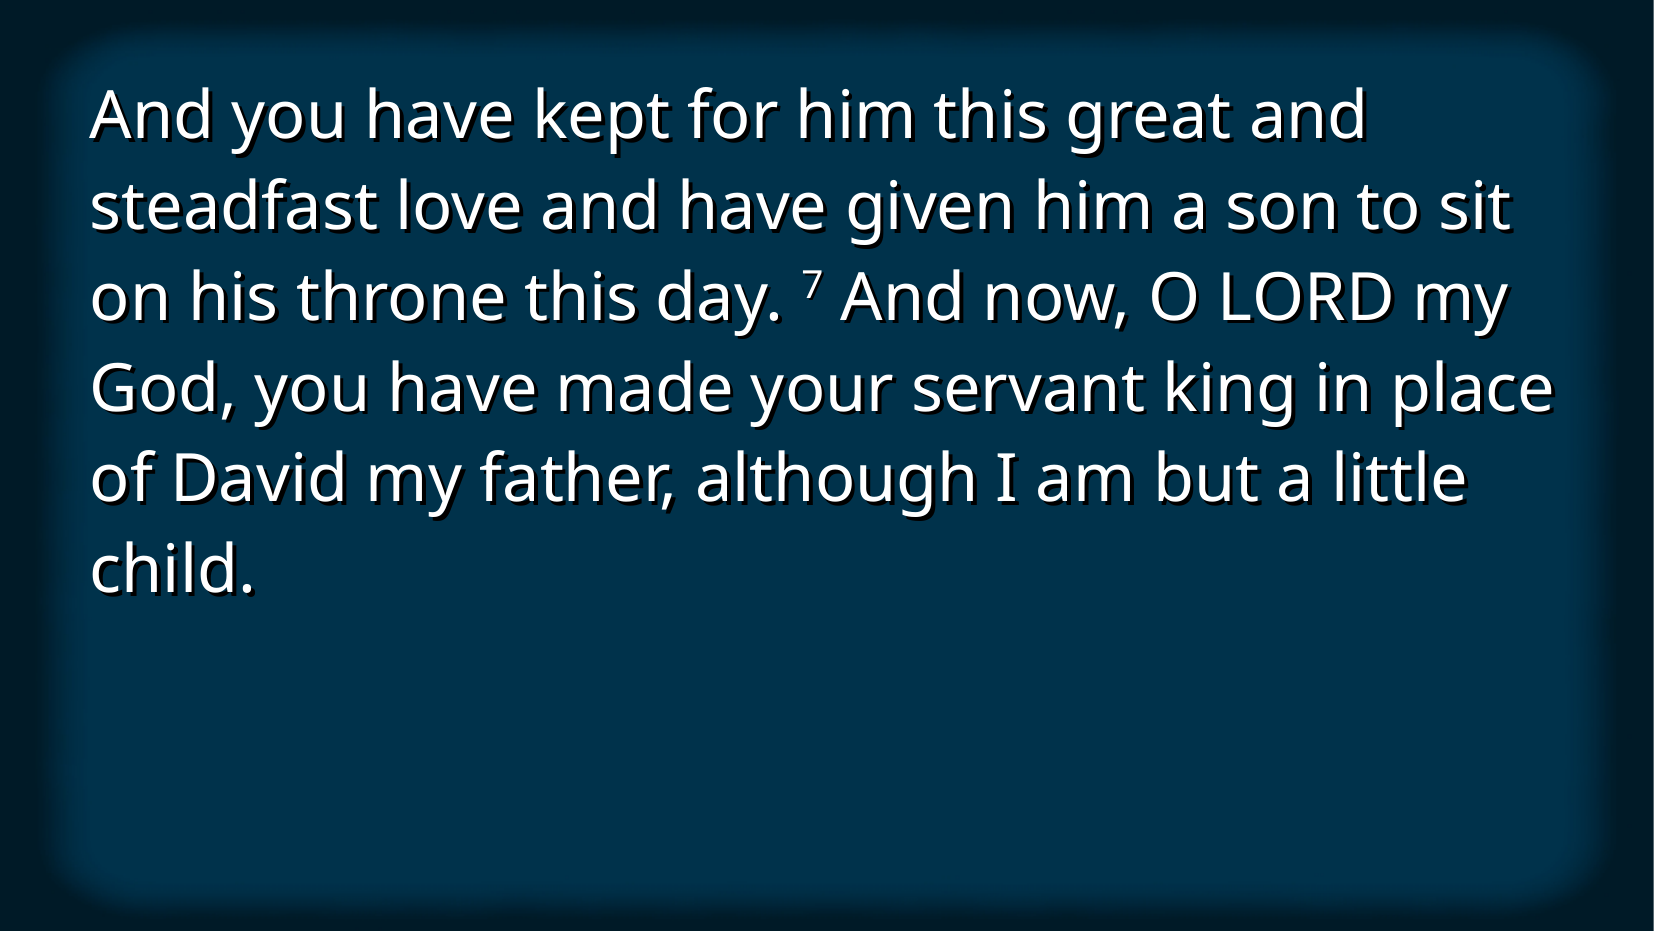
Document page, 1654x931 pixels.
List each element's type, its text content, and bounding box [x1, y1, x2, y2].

text_box And you have kept for him this great and steadfast love and have given him a son to sit on his throne this day. 7 And now, O LORD my God, you have made your servant king in place of David my father, although I am but a little child. [75, 60, 1591, 519]
picture [0, 0, 1654, 931]
